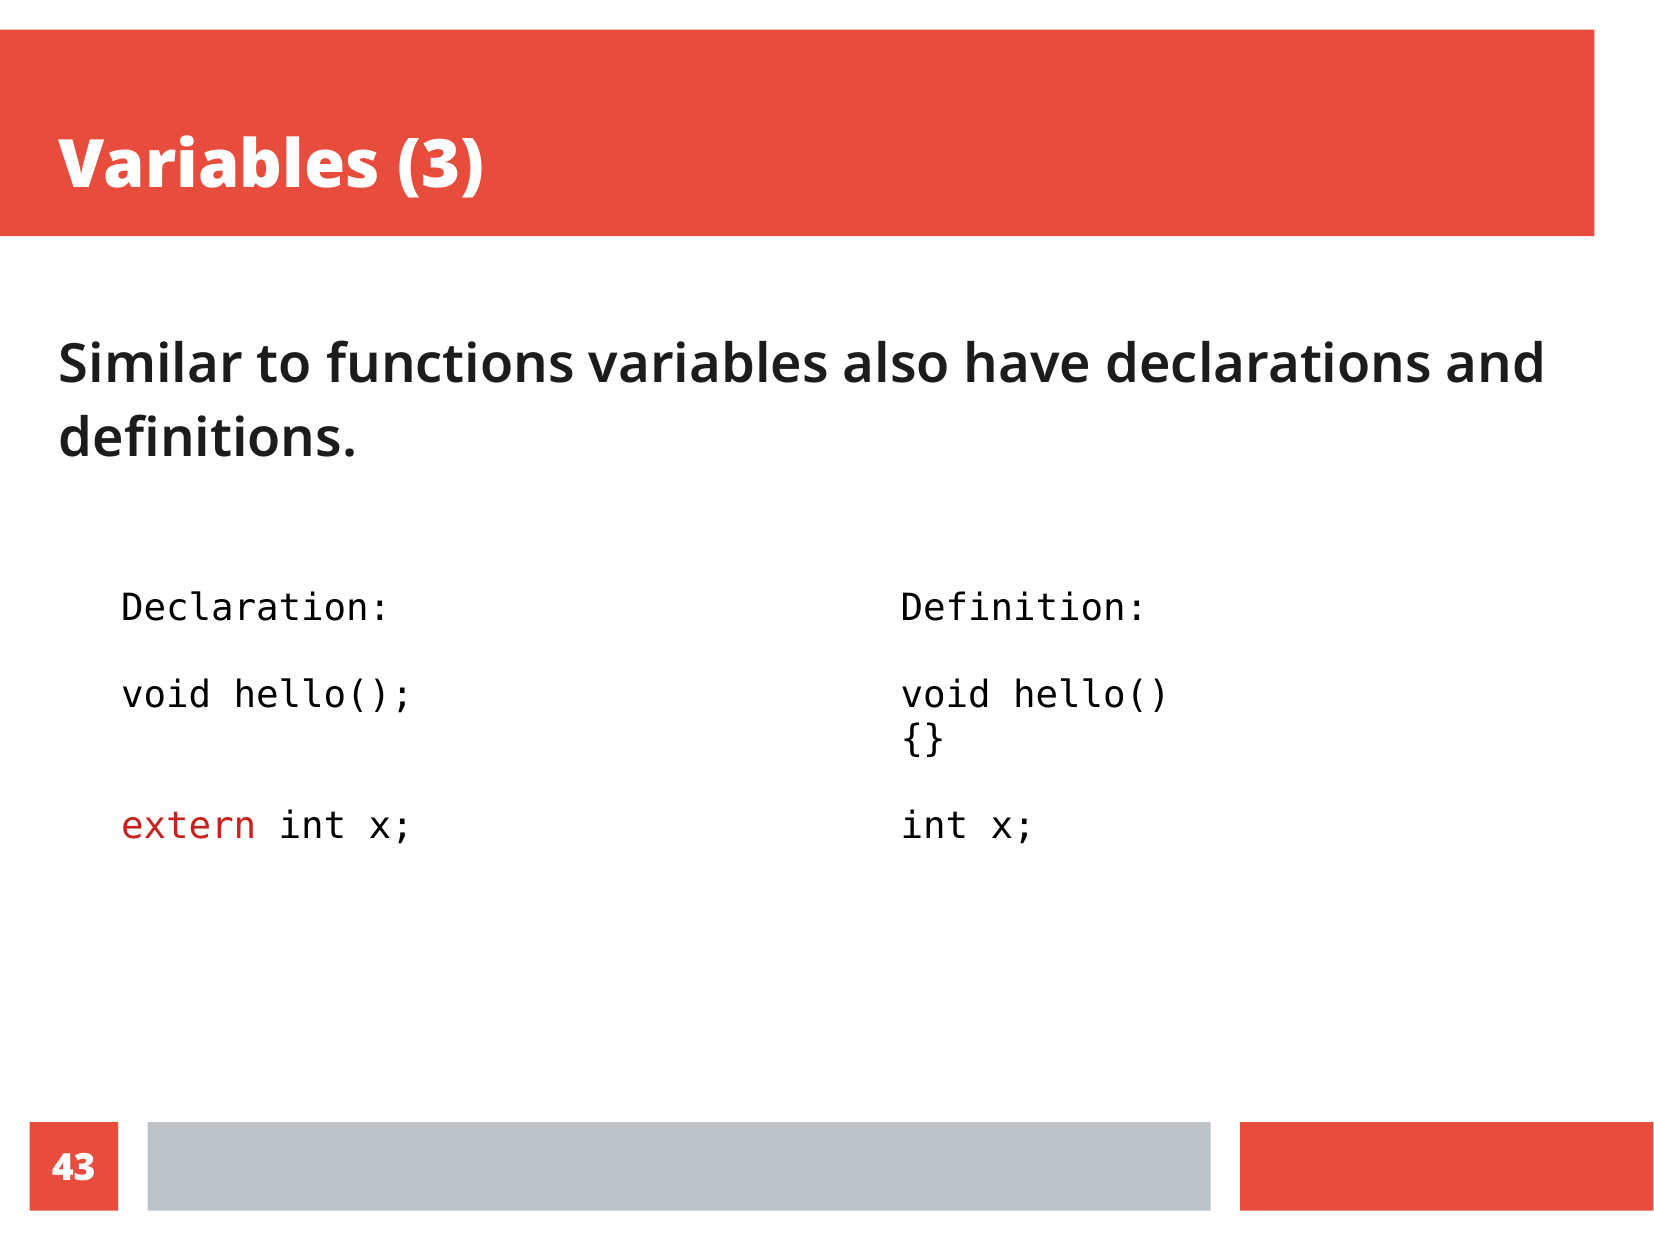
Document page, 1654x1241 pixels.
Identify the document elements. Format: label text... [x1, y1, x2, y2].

title Variables (3) [59, 59, 1595, 207]
text_box Definition: void hello() {} int x; [885, 578, 1288, 855]
text_box Declaration: void hello(); extern int x; [106, 578, 508, 855]
list Similar to functions variables also have declarations and definitions. [59, 324, 1565, 544]
